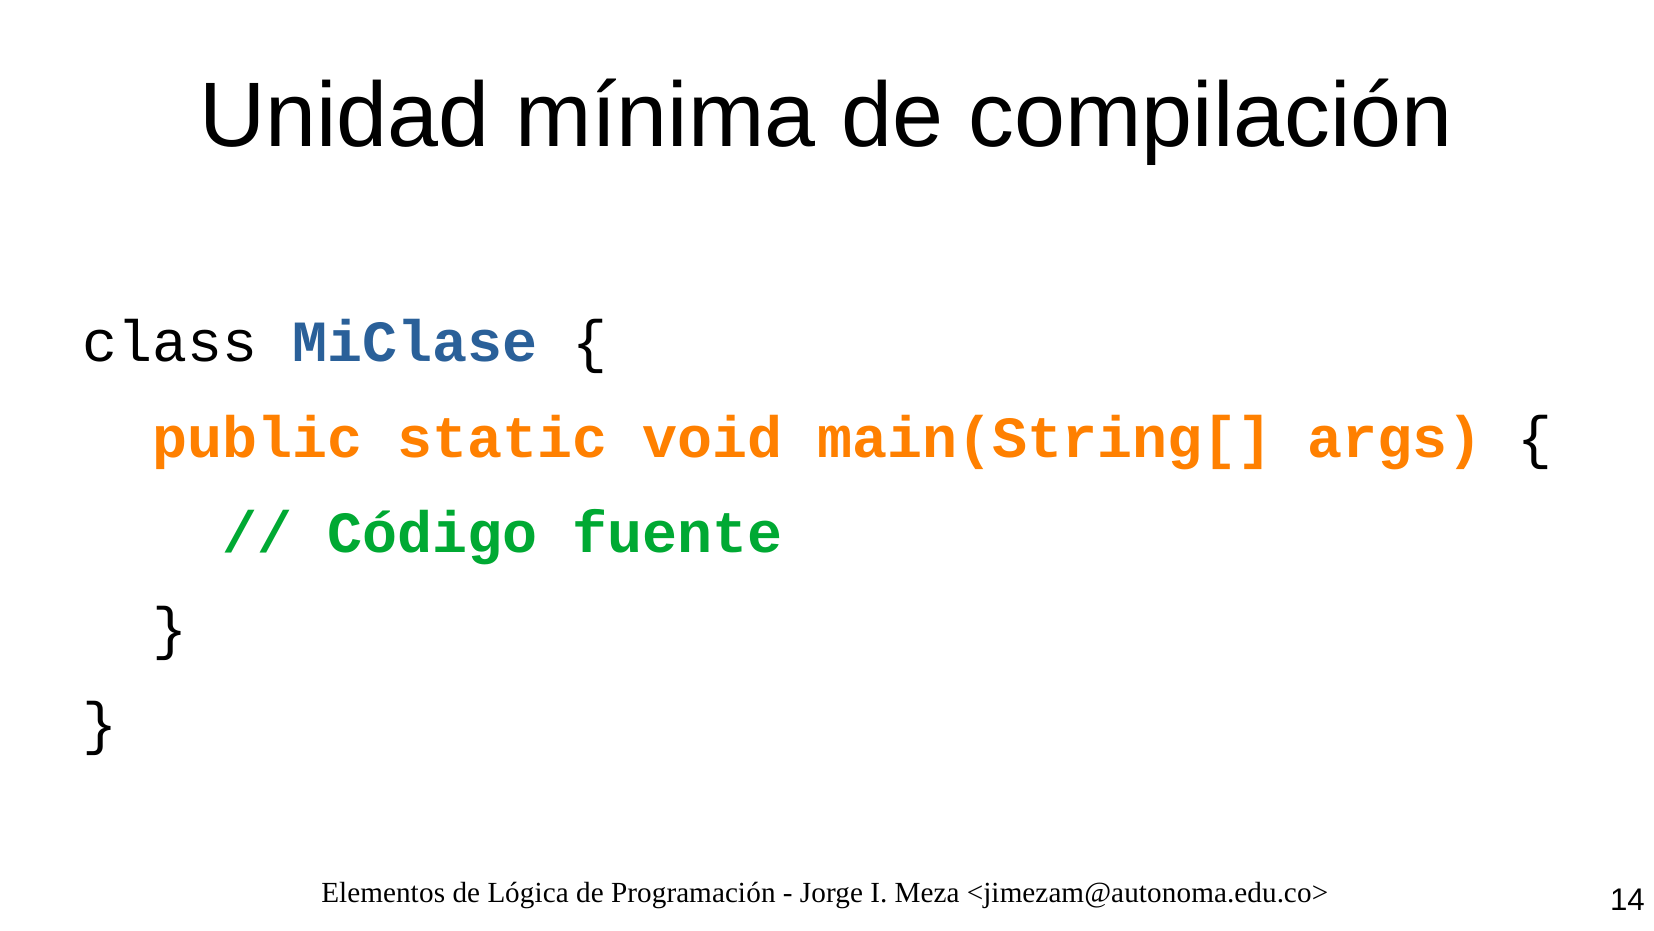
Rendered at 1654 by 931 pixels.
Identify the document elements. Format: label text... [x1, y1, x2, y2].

list class MiClase { public static void main(String[] args) { // Código fuente } } [82, 217, 1571, 863]
title Unidad mínima de compilación [82, 37, 1571, 193]
